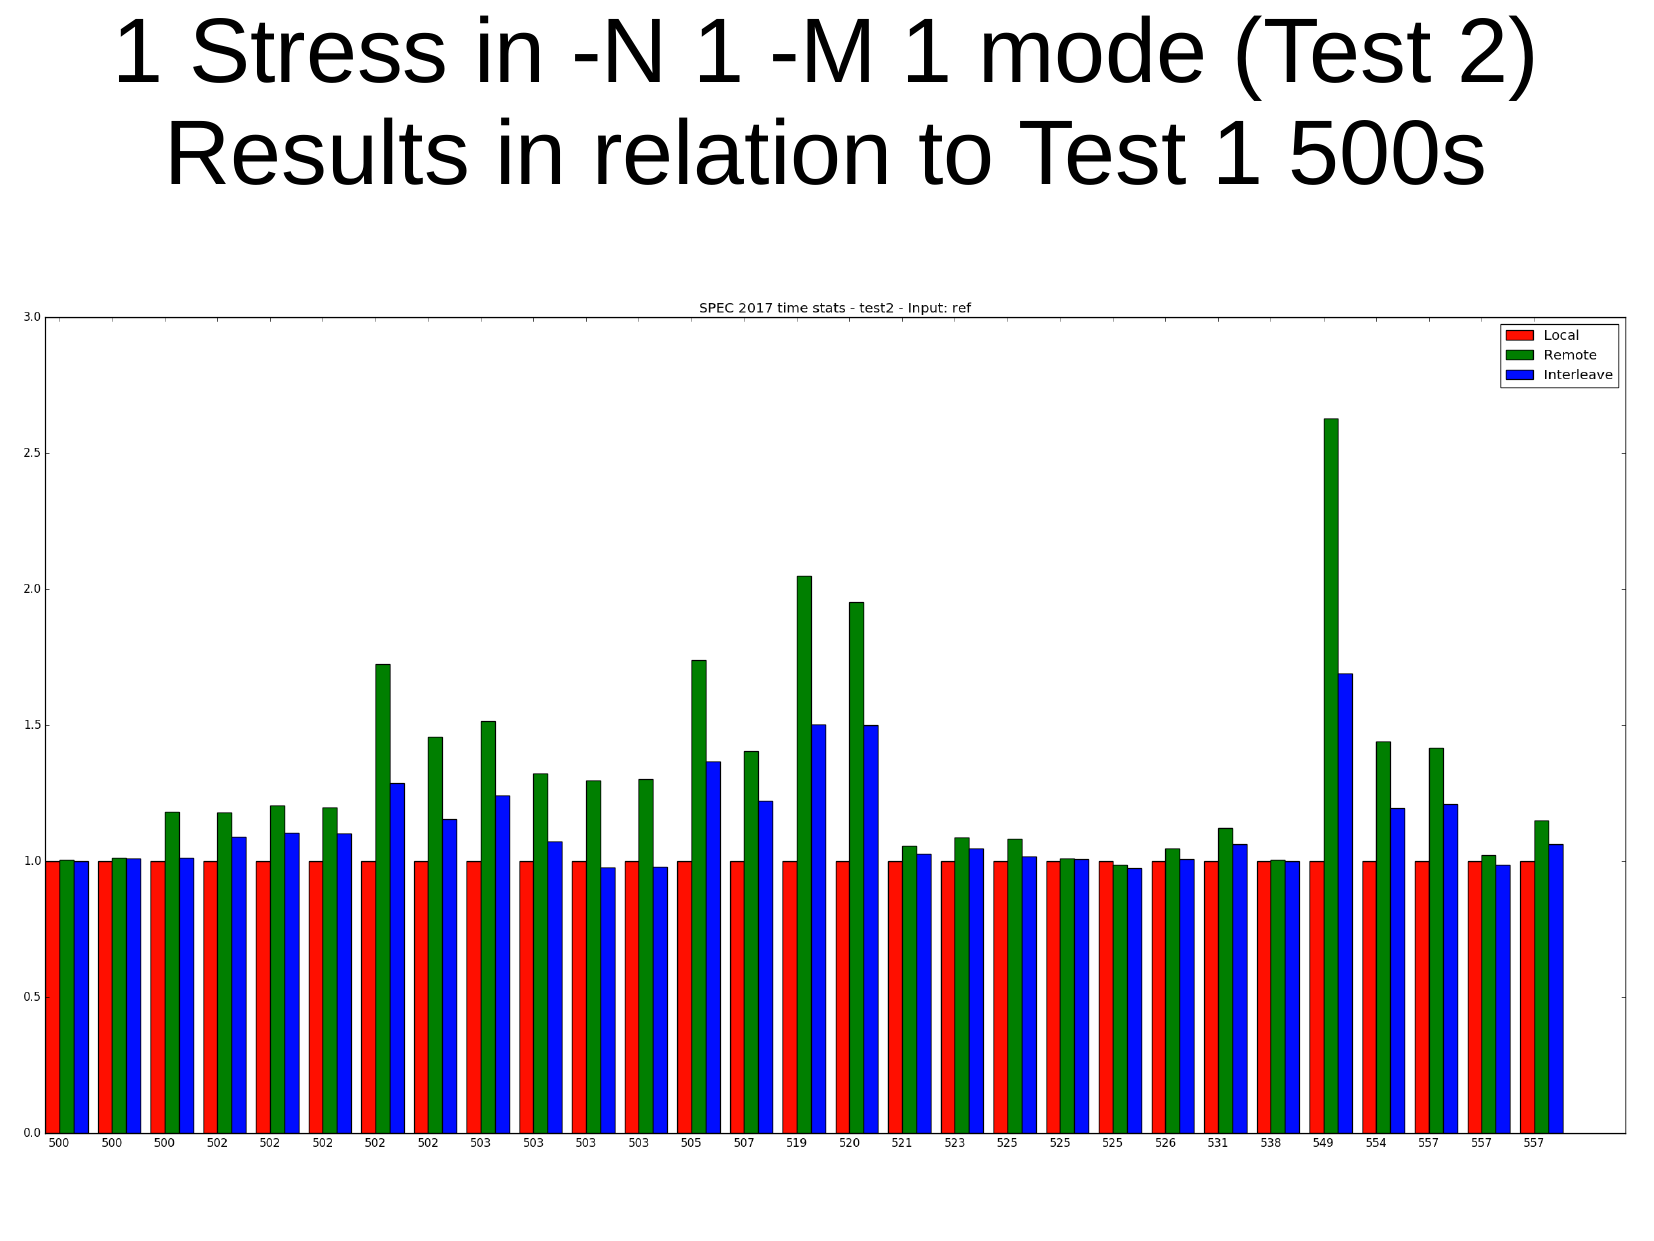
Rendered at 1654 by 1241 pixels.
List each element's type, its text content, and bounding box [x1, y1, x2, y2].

picture [0, 215, 1654, 1235]
title 1 Stress in -N 1 -M 1 mode (Test 2) Results in relation to Test 1 500s [82, 0, 1571, 215]
